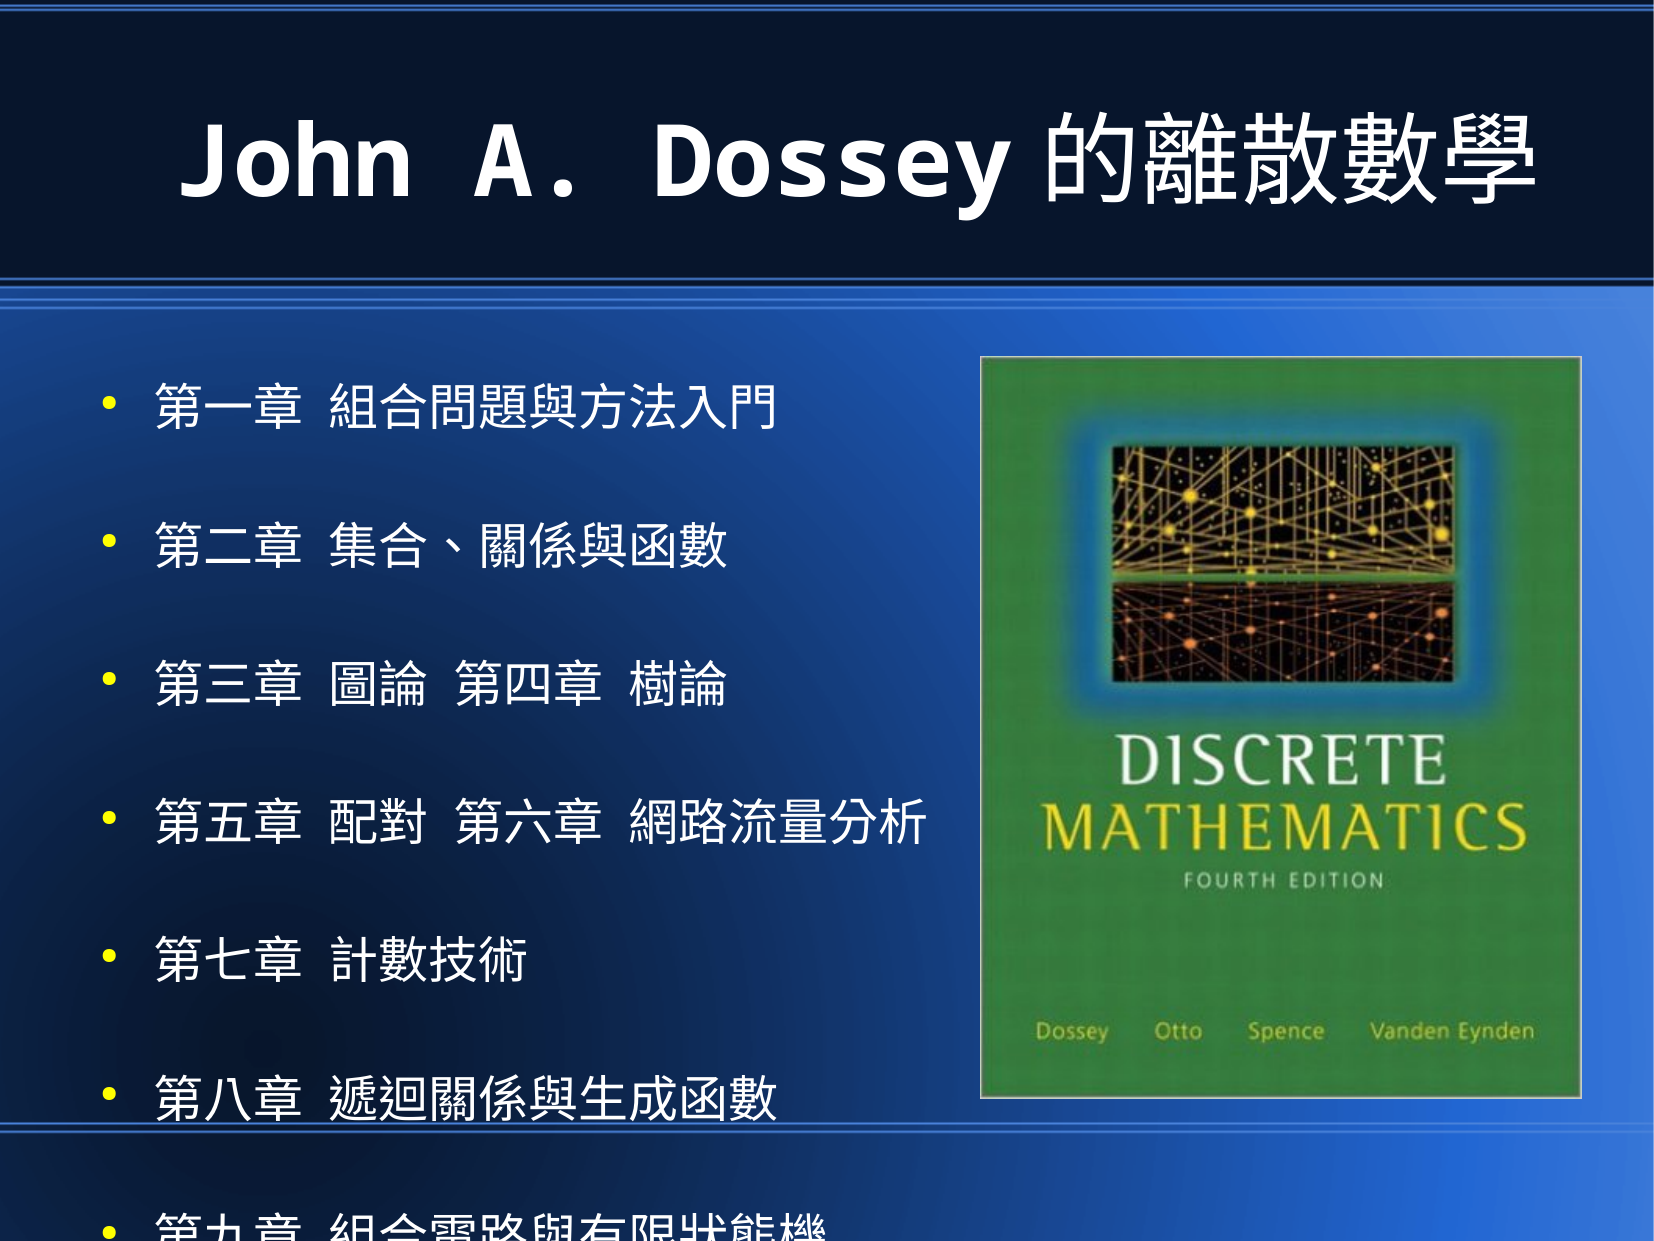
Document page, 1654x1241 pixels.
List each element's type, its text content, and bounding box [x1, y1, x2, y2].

title John A. Dossey的離散數學 [82, 49, 1571, 257]
list 第一章 組合問題與方法入門 第二章 集合、關係與函數 第三章 圖論 第四章 樹論 第五章 配對 第六章 網路流量分析 第七章 計數技術 第八章 遞迴關係與生成函數 第九章 組合電路與有限狀態機 [82, 331, 1571, 1241]
picture [0, 0, 1654, 1241]
